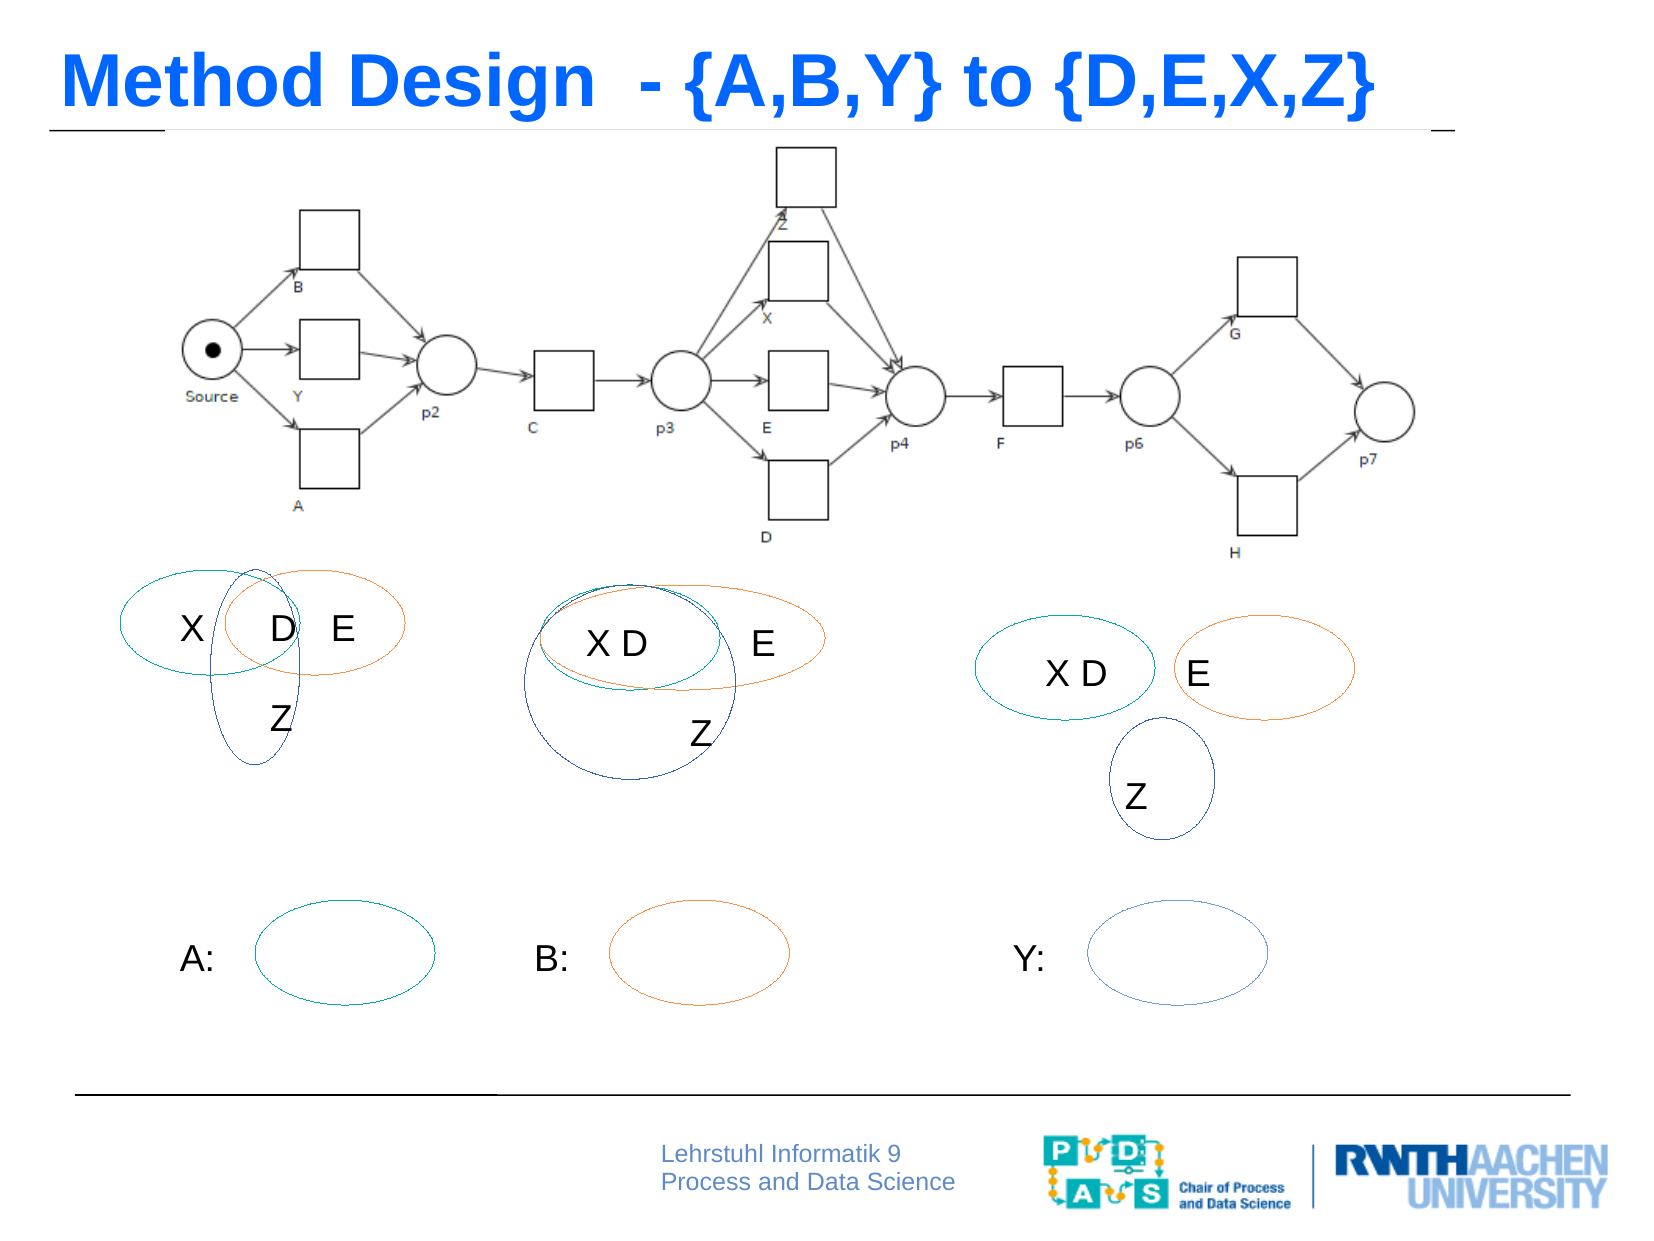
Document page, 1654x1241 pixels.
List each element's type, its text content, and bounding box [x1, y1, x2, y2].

text_box E [1171, 645, 1246, 702]
text_box B: [519, 930, 595, 987]
text_box X [165, 600, 211, 657]
text_box Z [1110, 768, 1156, 826]
title Method Design - {A,B,Y} to {D,E,X,Z} [60, 30, 1549, 131]
text_box X D [571, 615, 676, 691]
text_box Z [255, 690, 301, 747]
picture [165, 130, 1431, 586]
text_box E [736, 615, 811, 672]
picture [1005, 1090, 1647, 1241]
text_box A: [165, 930, 241, 987]
text_box E [316, 600, 391, 657]
text_box Z [675, 705, 721, 762]
text_box Y: [997, 930, 1073, 987]
text_box D [255, 600, 301, 657]
text_box X D [1020, 645, 1126, 744]
